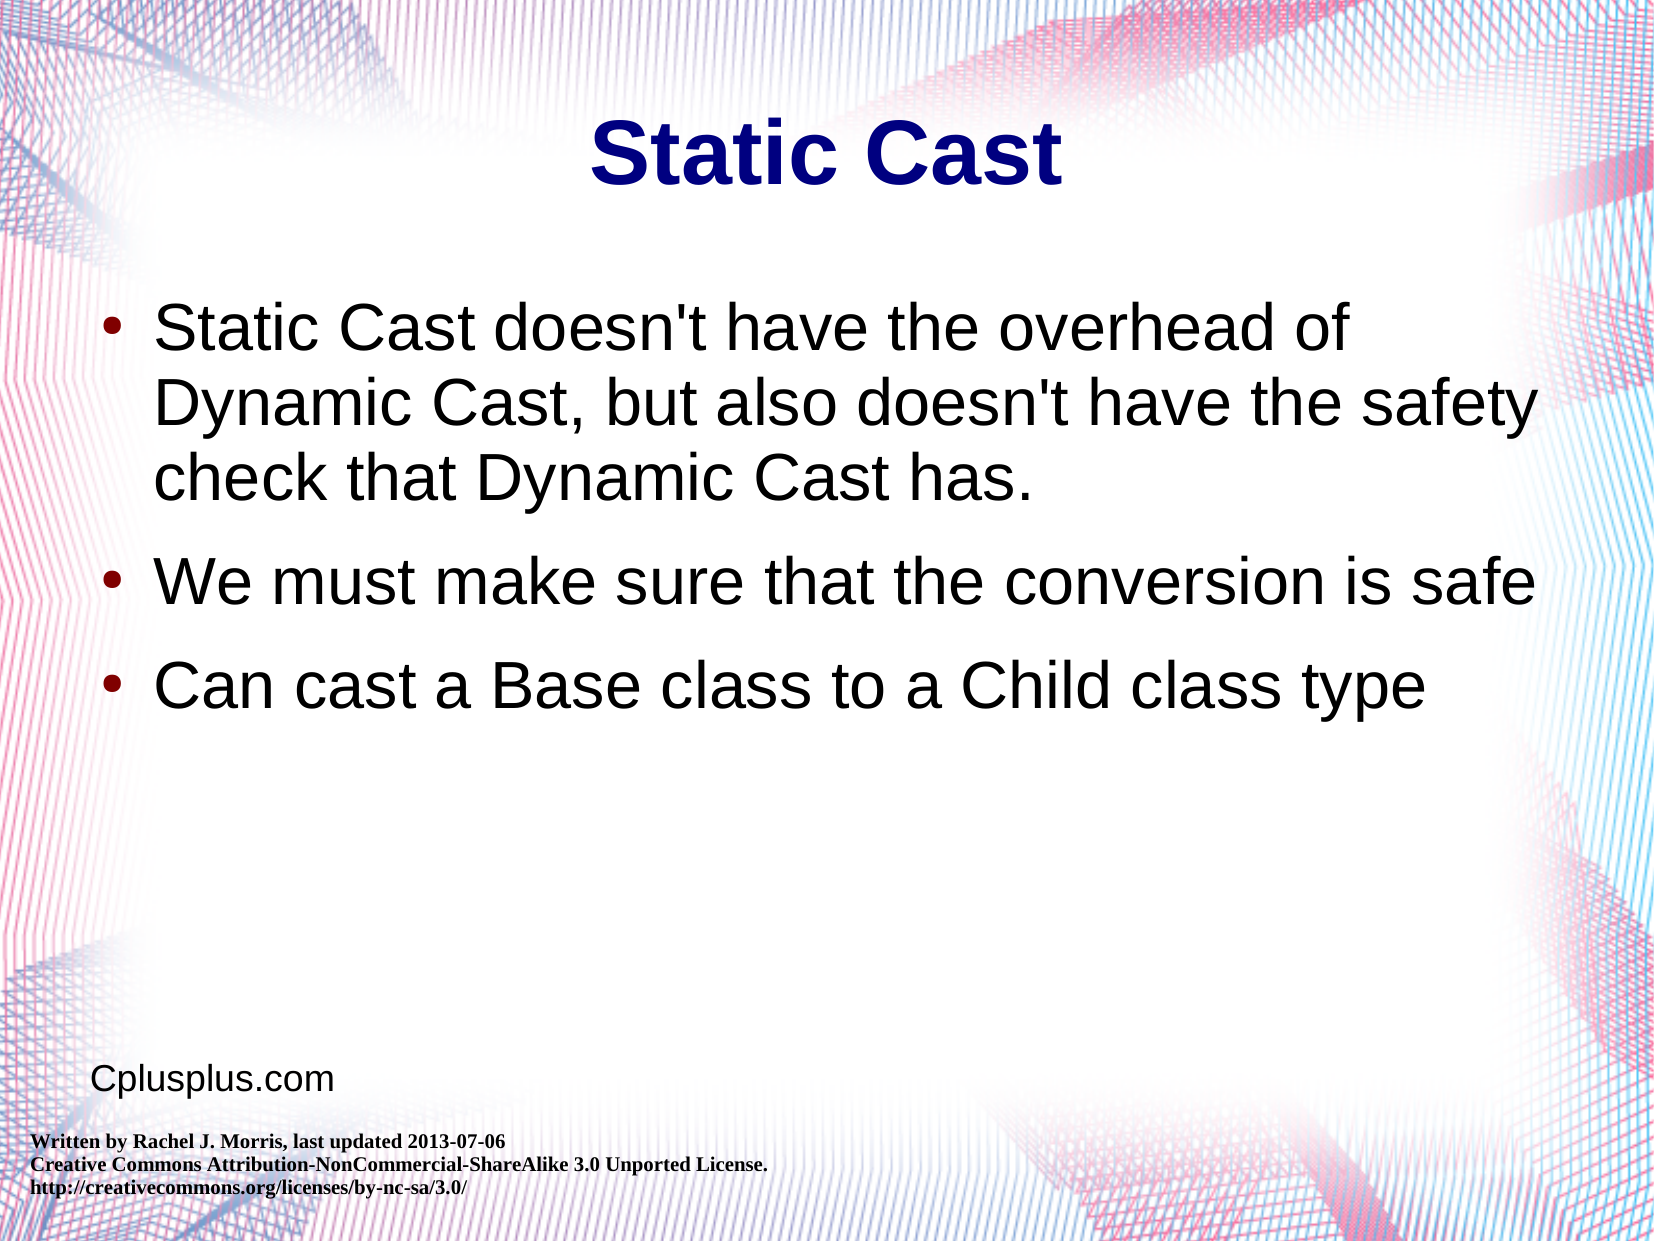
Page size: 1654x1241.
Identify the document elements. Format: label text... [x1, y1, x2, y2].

picture [0, 0, 1654, 1241]
title Static Cast [82, 49, 1571, 257]
text_box Cplusplus.com [75, 1050, 631, 1107]
list Static Cast doesn't have the overhead of Dynamic Cast, but also doesn't have the safety check that Dynamic Cast has. We must make sure that the conversion is safe Can cast a Base class to a Child class type [82, 290, 1571, 1010]
